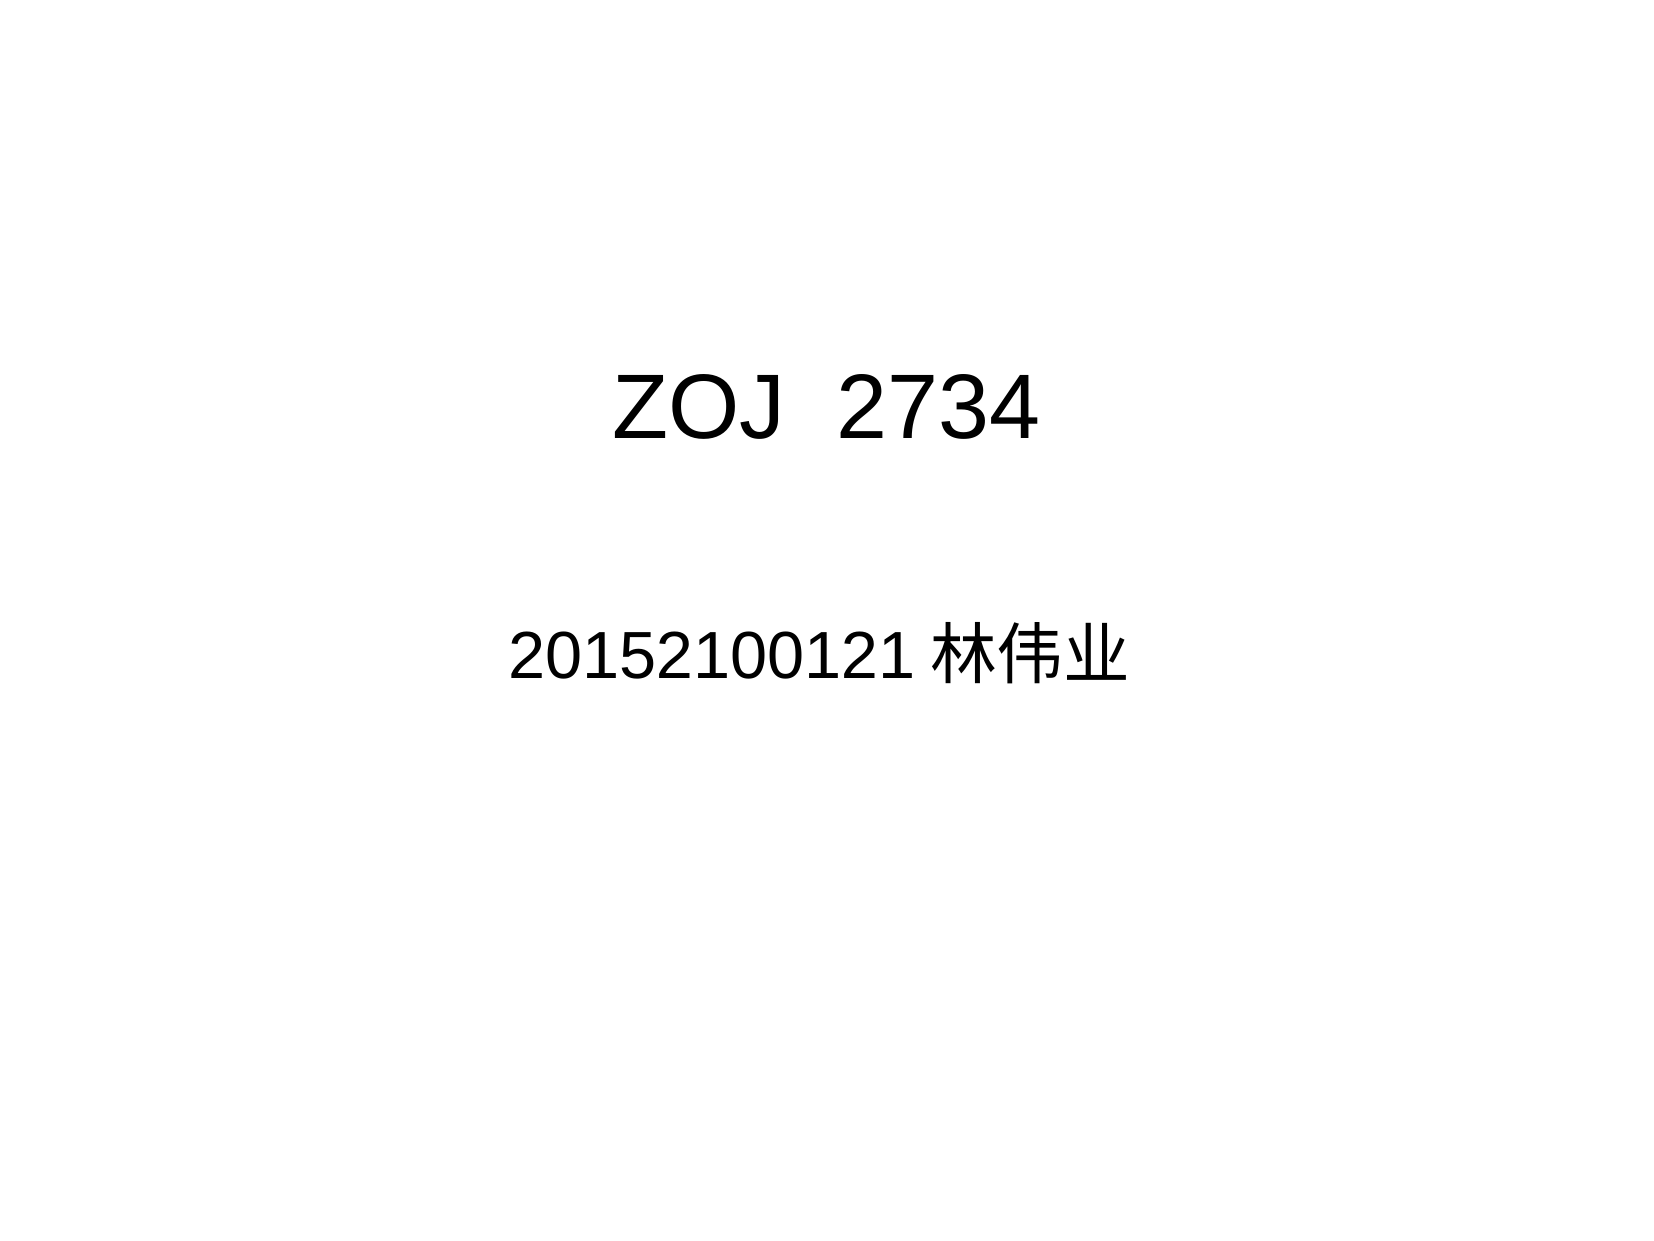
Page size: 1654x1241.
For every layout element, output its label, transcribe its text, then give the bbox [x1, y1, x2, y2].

subtitle 20152100121林伟业 [82, 290, 1571, 1010]
